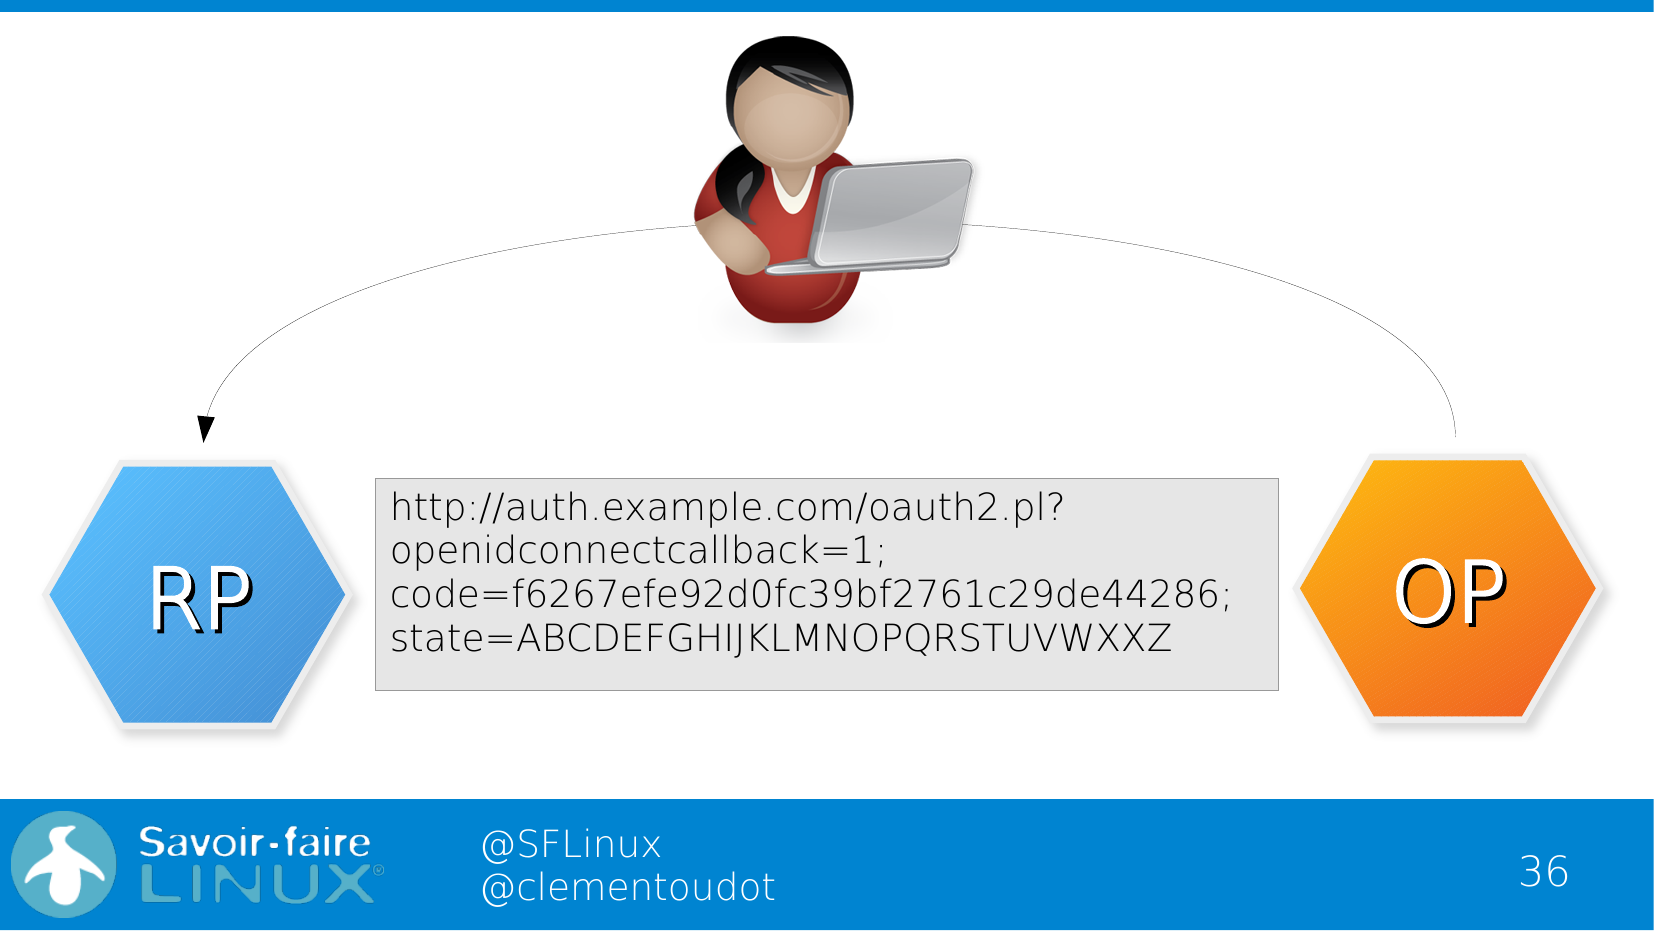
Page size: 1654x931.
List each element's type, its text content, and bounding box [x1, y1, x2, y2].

text_box RP [129, 543, 285, 656]
text_box http://auth.example.com/oauth2.pl? openidconnectcallback=1; code=f6267efe92d0fc39bf2761c29de44286; state=ABCDEFGHIJKLMNOPQRSTUVWXXZ [375, 478, 1279, 691]
picture [1275, 437, 1636, 756]
picture [23, 442, 384, 762]
text_box OP [1375, 536, 1534, 747]
picture [11, 811, 384, 918]
picture [668, 18, 986, 343]
